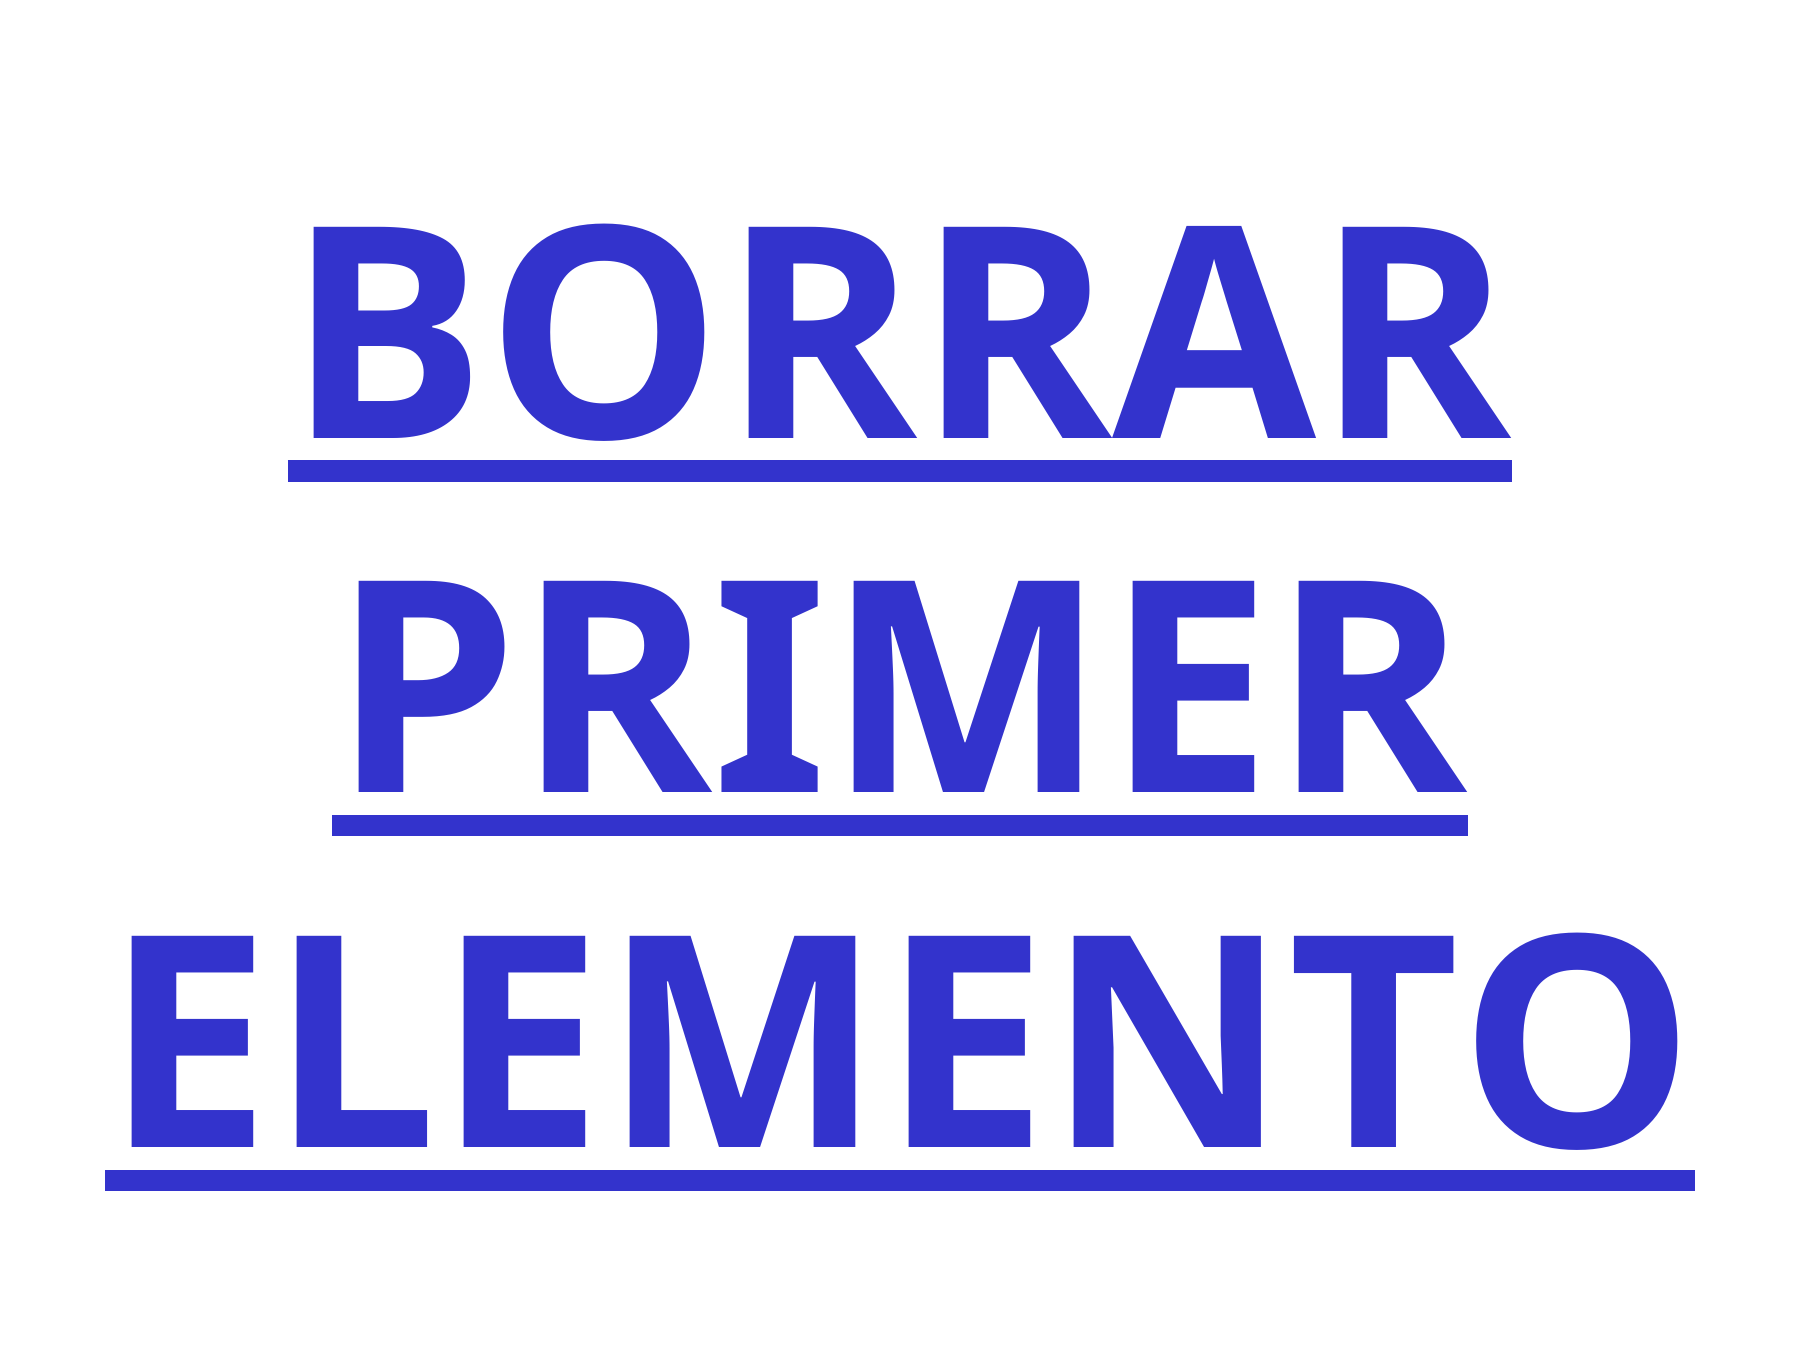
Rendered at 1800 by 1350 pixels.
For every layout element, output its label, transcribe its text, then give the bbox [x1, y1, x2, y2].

text_box BORRAR PRIMER ELEMENTO [0, 133, 1800, 1217]
